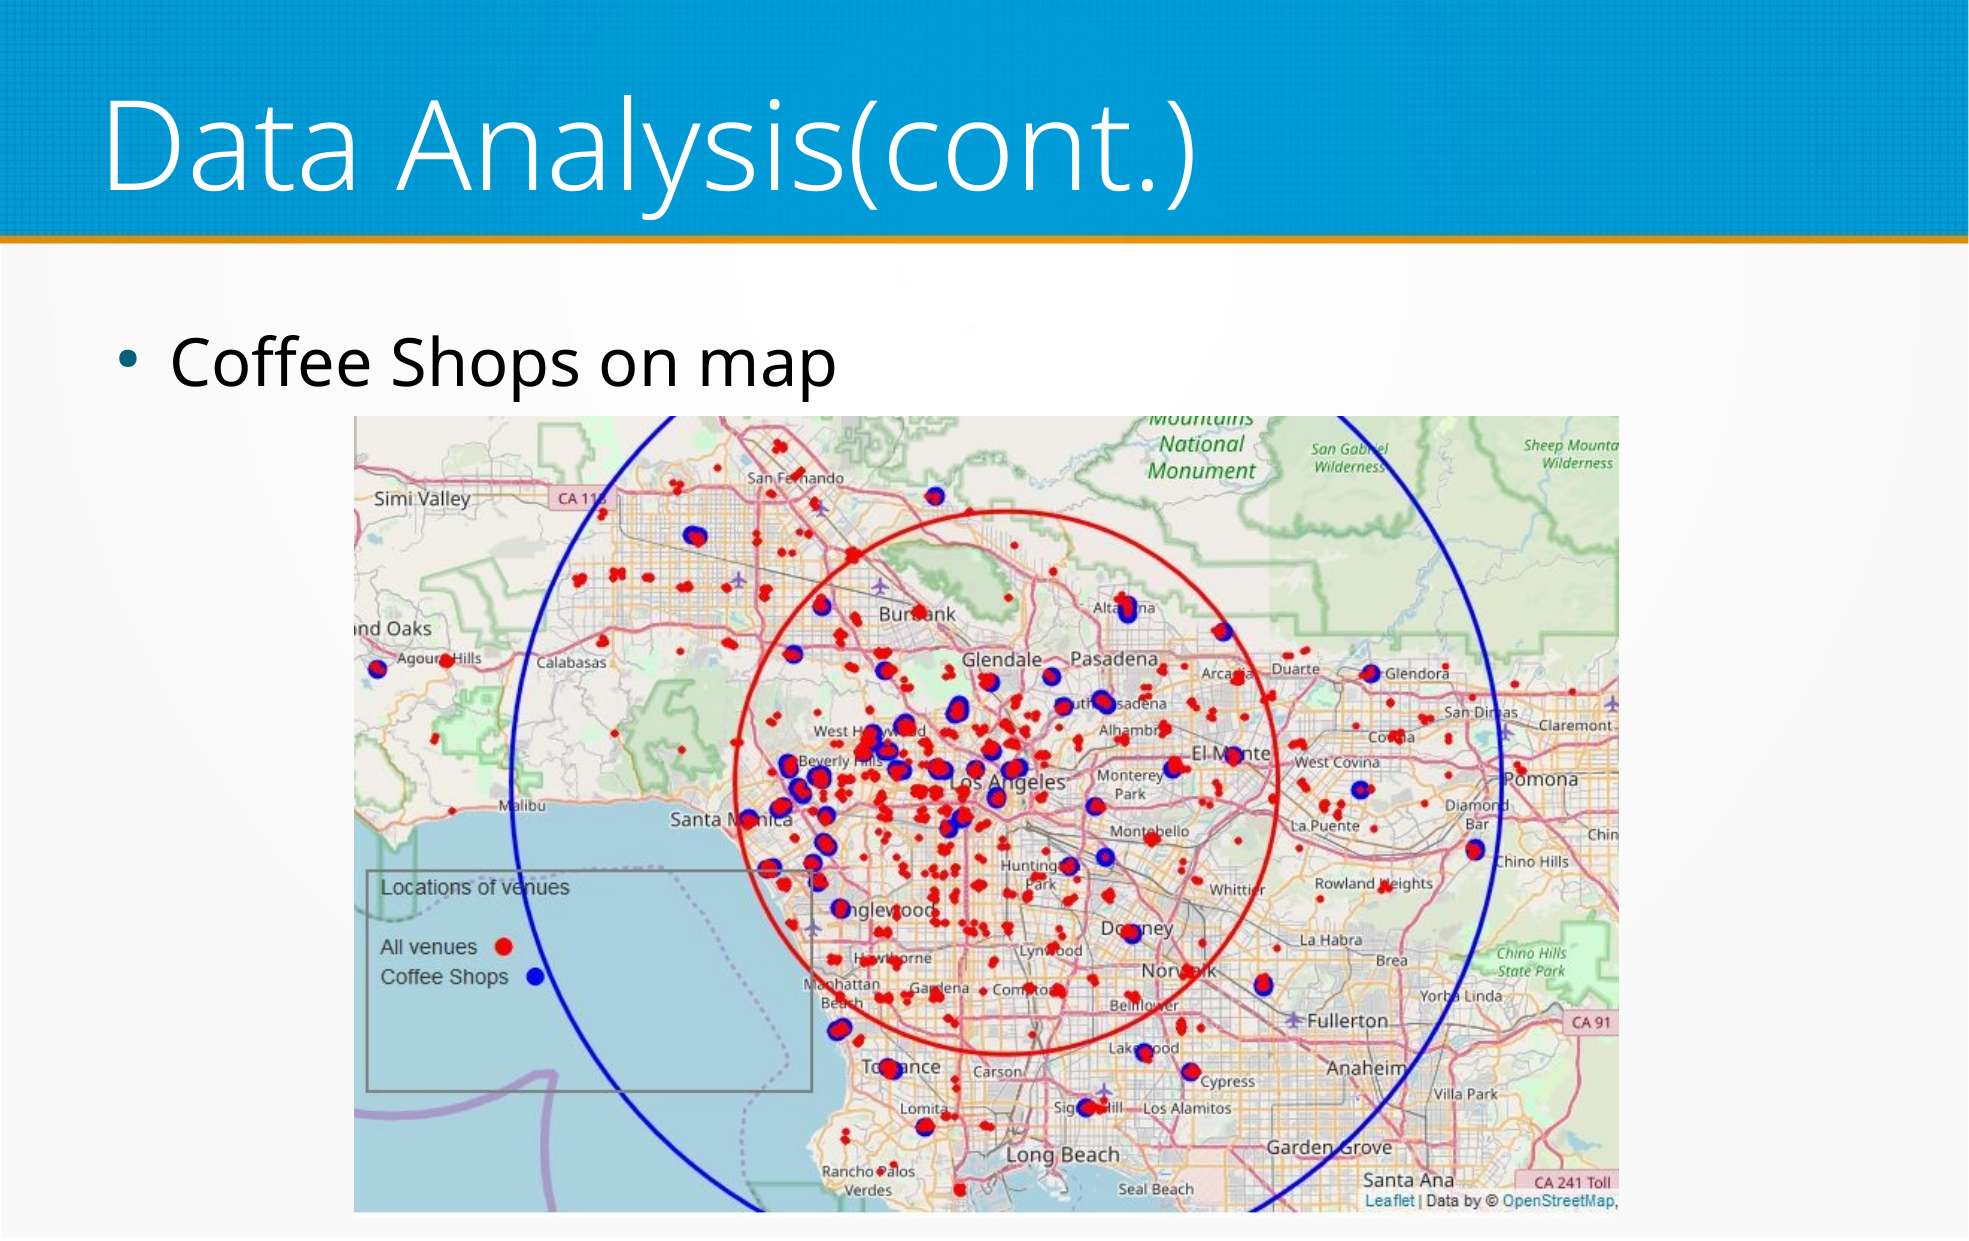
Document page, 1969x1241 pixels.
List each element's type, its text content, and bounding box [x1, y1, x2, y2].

picture [0, 233, 1969, 1241]
title Data Analysis(cont.) [98, 19, 1870, 227]
list Coffee Shops on map [98, 315, 1451, 1081]
